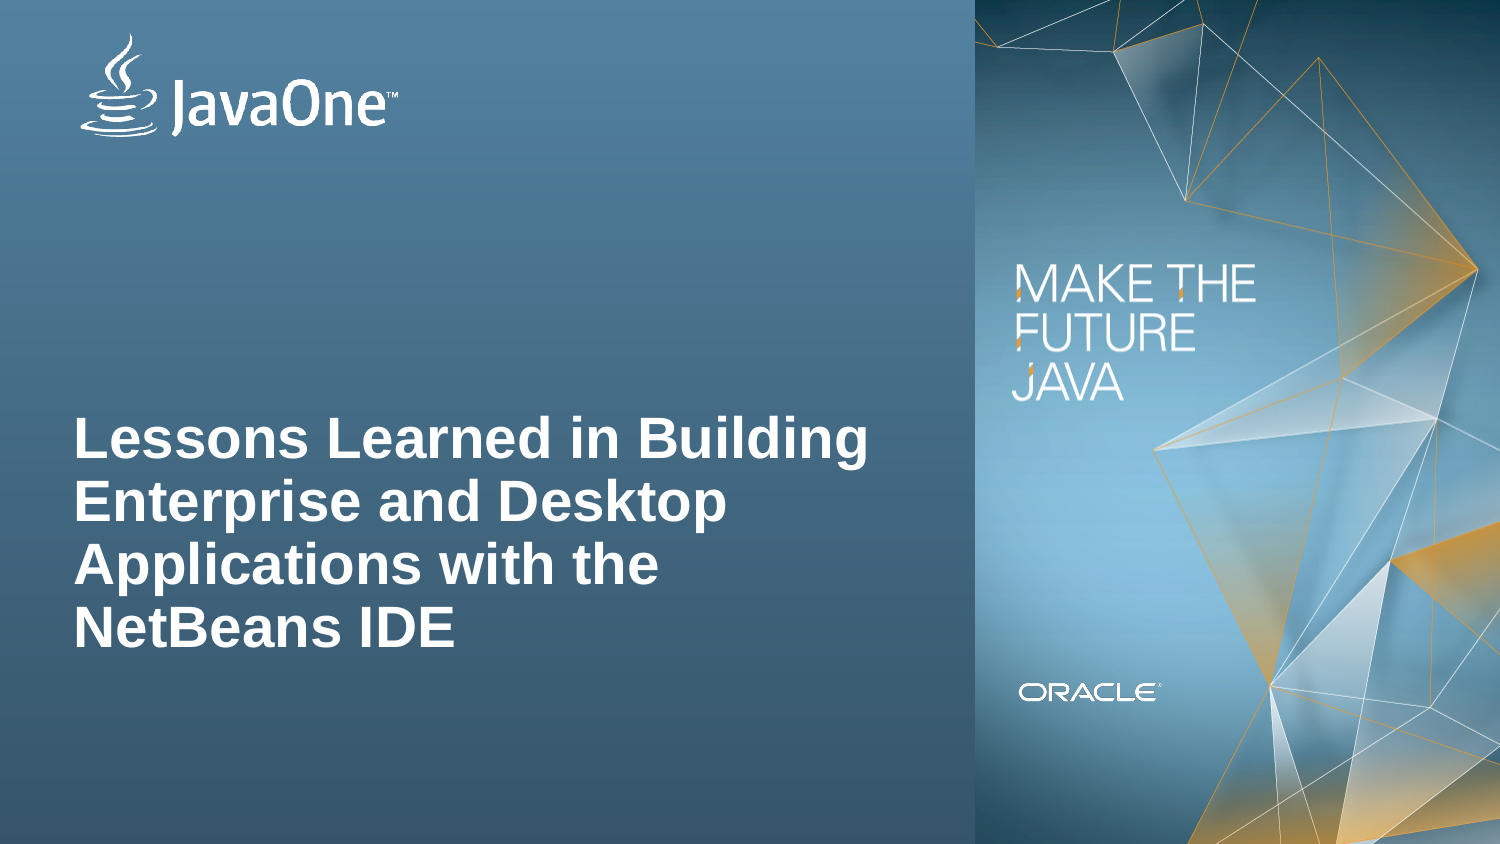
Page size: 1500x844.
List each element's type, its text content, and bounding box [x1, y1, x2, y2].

title Lessons Learned in Building Enterprise and Desktop Applications with the NetBeans IDE [74, 210, 899, 661]
picture [47, 0, 431, 170]
picture [975, 0, 1500, 844]
